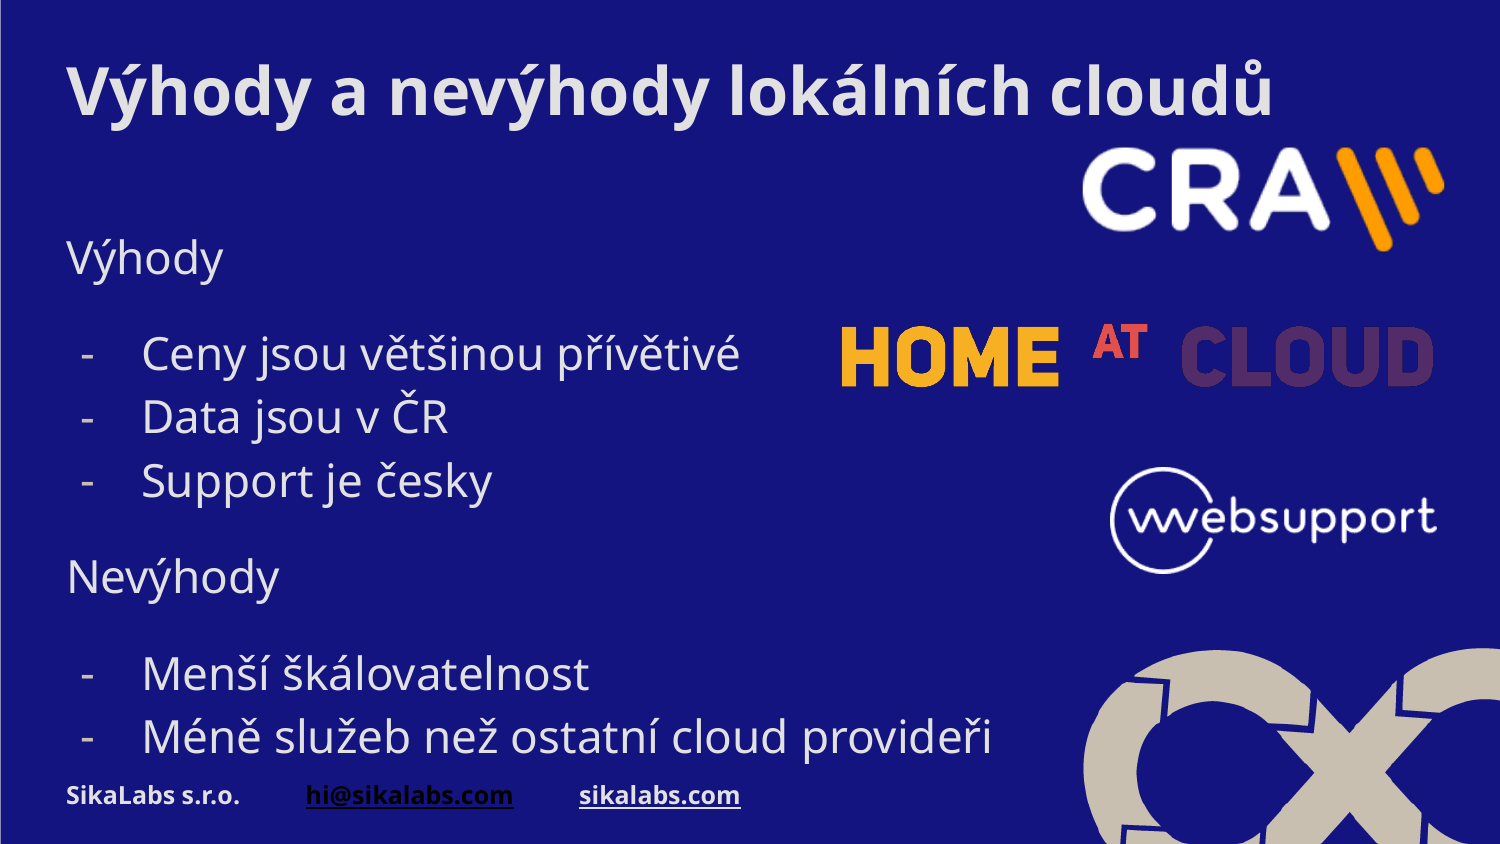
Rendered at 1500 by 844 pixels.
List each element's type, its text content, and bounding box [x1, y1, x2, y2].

list Výhody Ceny jsou většinou přívětivé Data jsou v ČR Support je česky Nevýhody Menší škálovatelnost Méně služeb než ostatní cloud provideři [51, 205, 1437, 688]
picture [0, 0, 1500, 844]
title Výhody a nevýhody lokálních cloudů [51, 33, 1077, 128]
